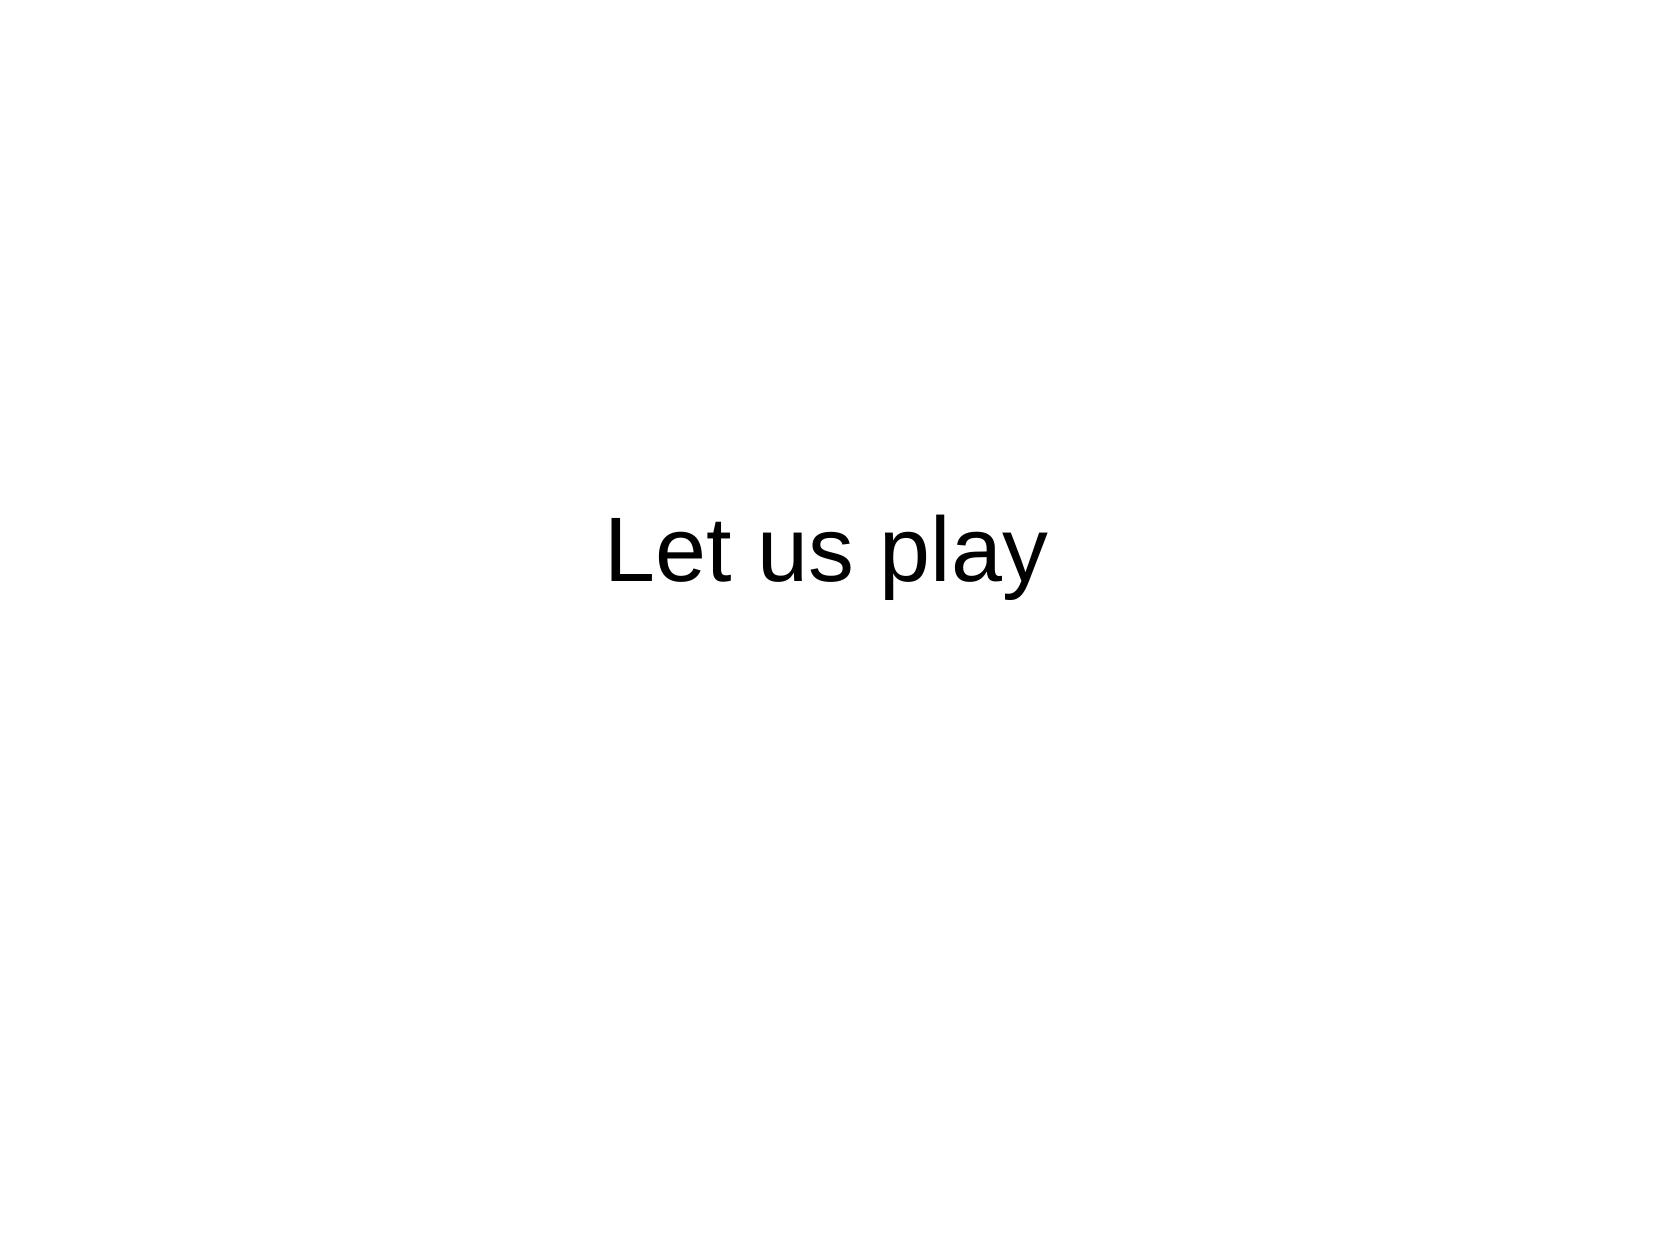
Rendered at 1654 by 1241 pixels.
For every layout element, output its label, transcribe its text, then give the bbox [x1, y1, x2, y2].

title Let us play [82, 446, 1571, 654]
